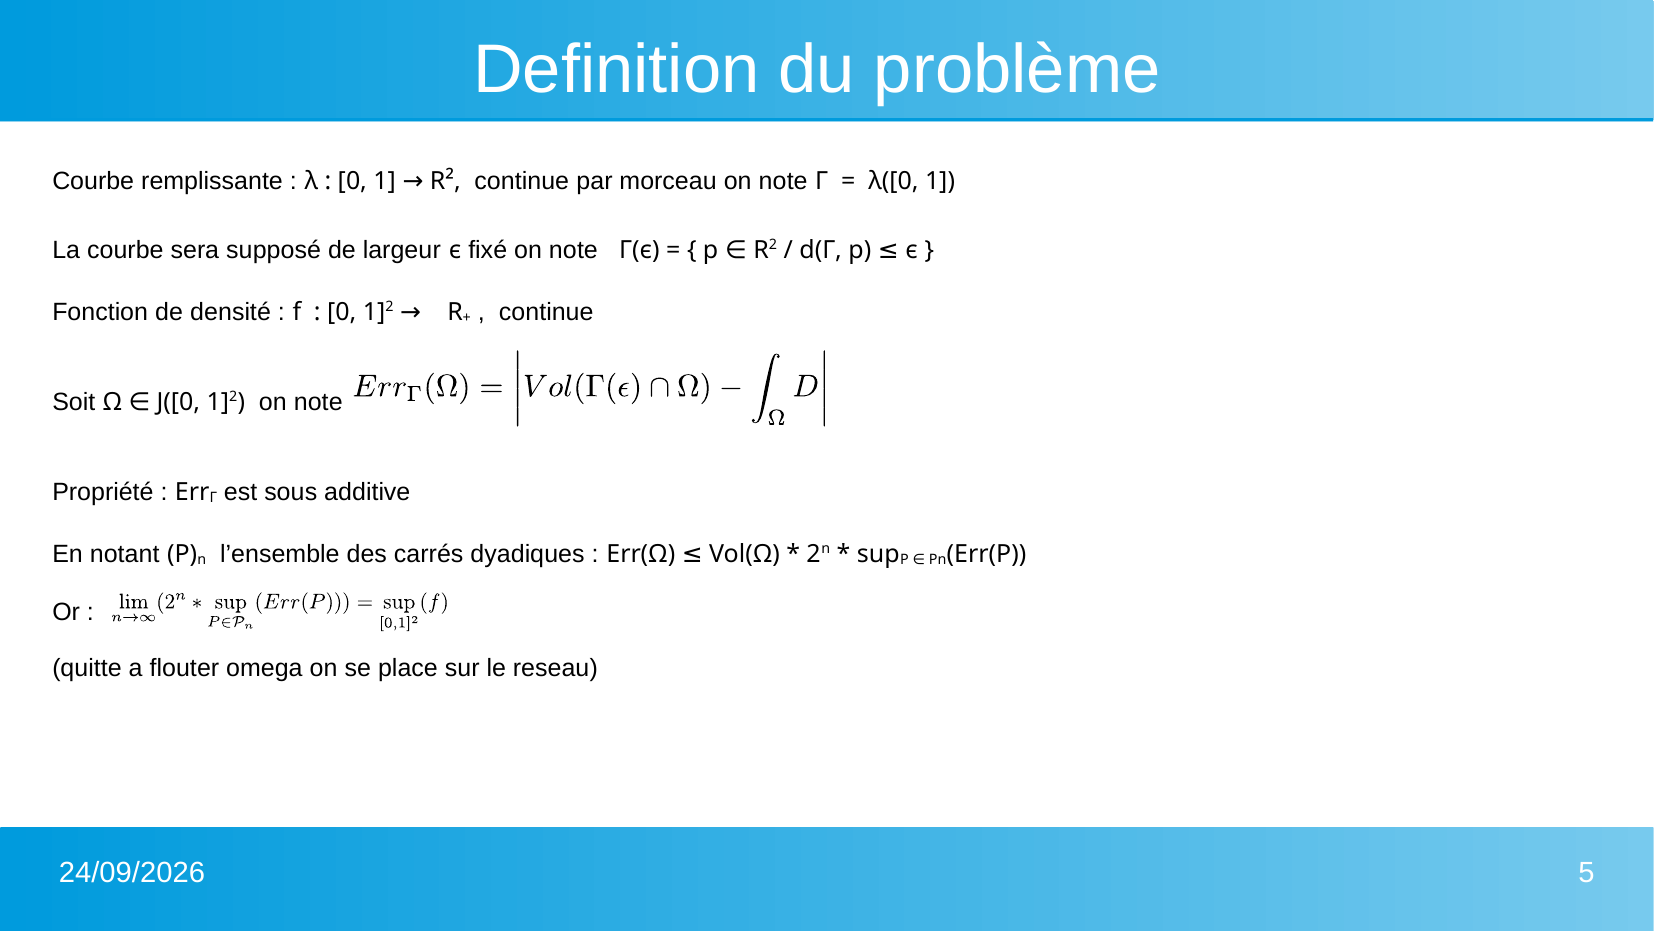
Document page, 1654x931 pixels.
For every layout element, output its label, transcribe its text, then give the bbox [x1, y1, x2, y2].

title Definition du problème [59, 29, 1595, 108]
picture [111, 592, 447, 632]
picture [352, 350, 826, 427]
text_box Courbe remplissante : λ : [0, 1] → R², continue par morceau on note Γ = λ([0, 1]) La courbe sera supposé de largeur ϵ fixé on note Γ(ϵ) = { p ∈ R2 / d(Γ, p) ≤ ϵ } Fonction de densité : f : [0, 1]2 → R+ , continue Soit Ω ∈ J([0, 1]2) on note Propriété : ErrΓ est sous additive En notant (P)n l’ensemble des carrés dyadiques : Err(Ω) ≤ Vol(Ω) * 2n * supP ∈ Pn(Err(P)) Or : (quitte a flouter omega on se place sur le reseau) [37, 155, 1426, 693]
